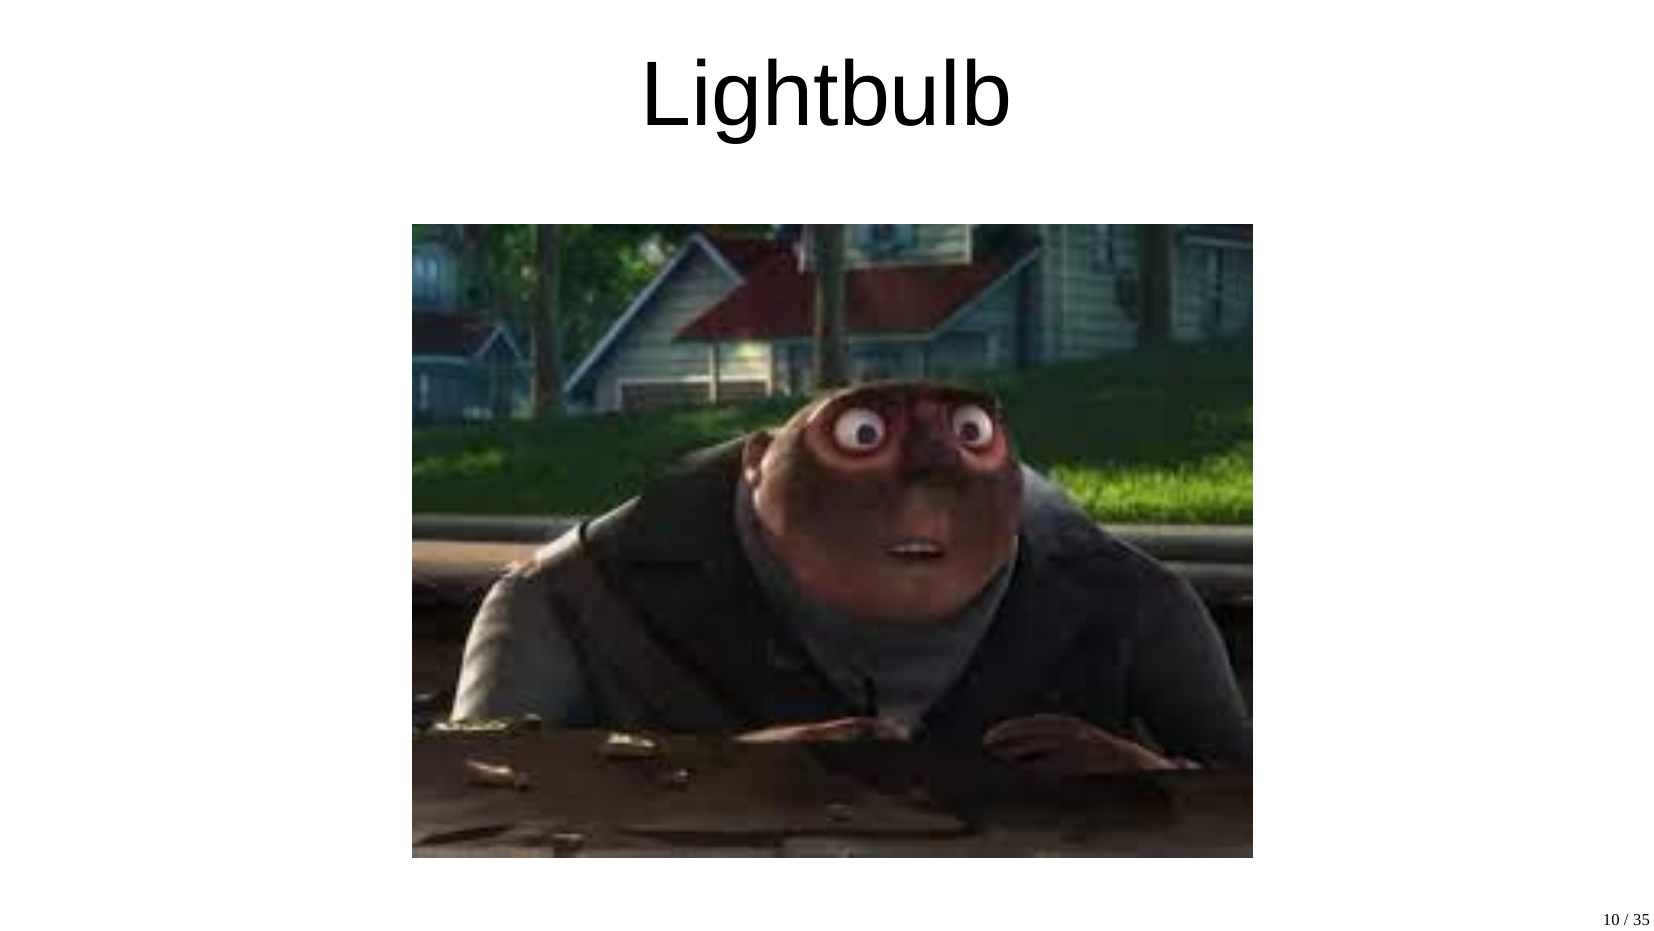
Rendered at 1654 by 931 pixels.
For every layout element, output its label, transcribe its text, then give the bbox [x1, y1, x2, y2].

picture [412, 224, 1253, 858]
title Lightbulb [82, 37, 1571, 151]
